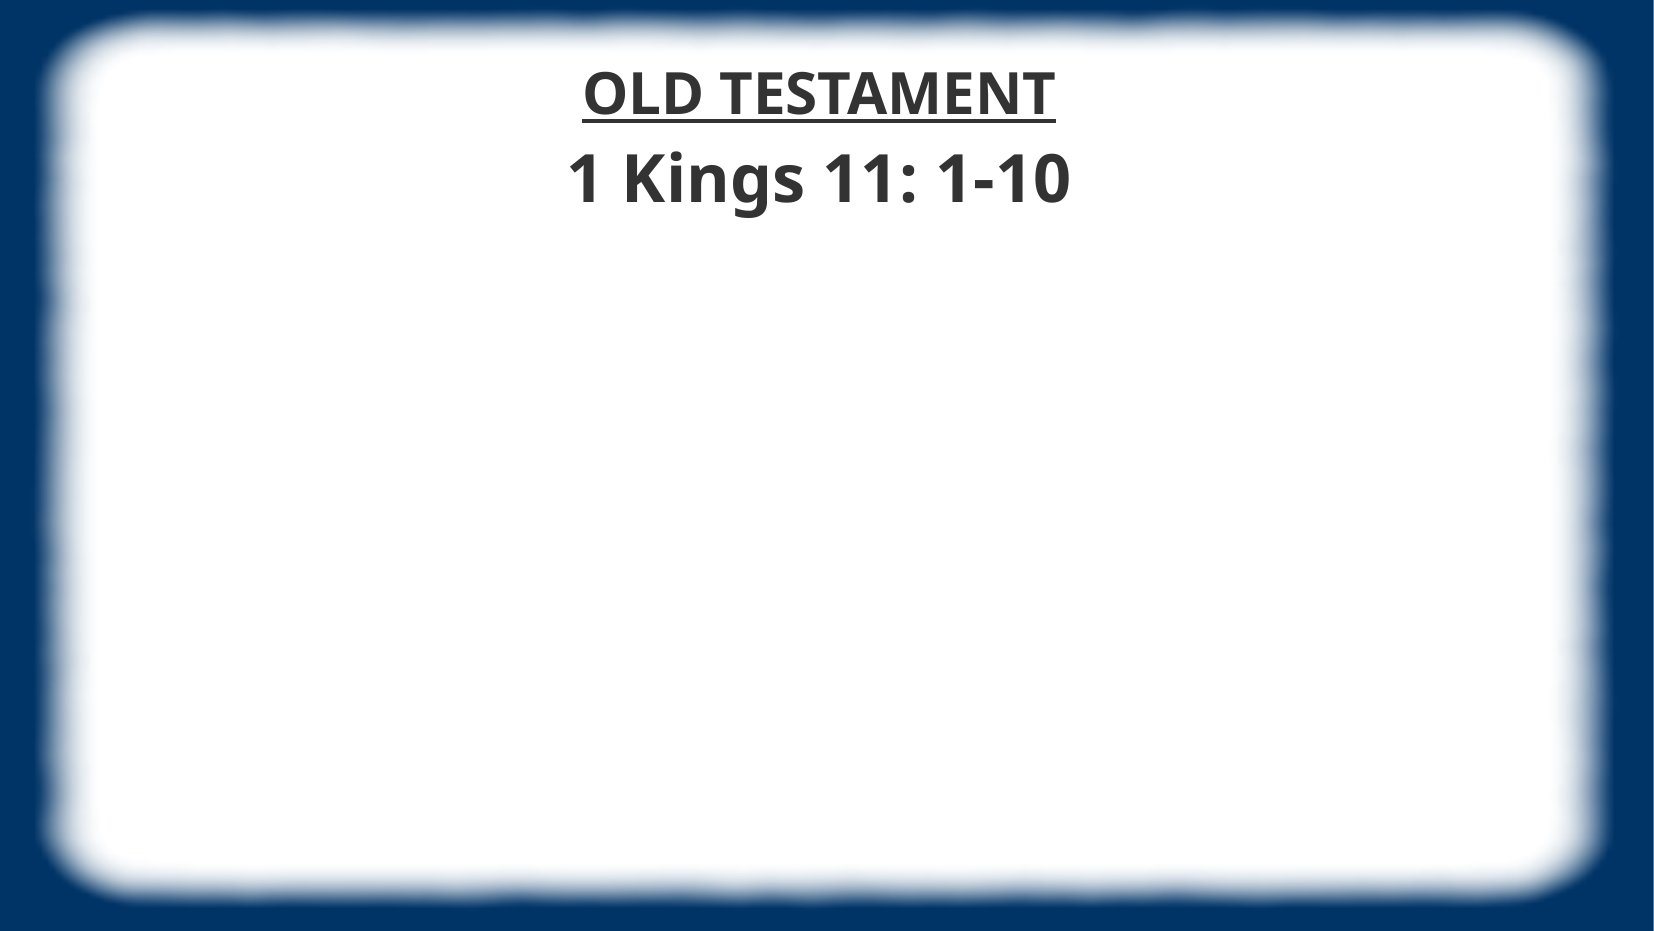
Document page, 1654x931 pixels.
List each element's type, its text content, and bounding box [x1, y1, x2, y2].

text_box OLD TESTAMENT 1 Kings 11: 1-10 [108, 44, 1531, 226]
picture [0, 0, 1654, 931]
